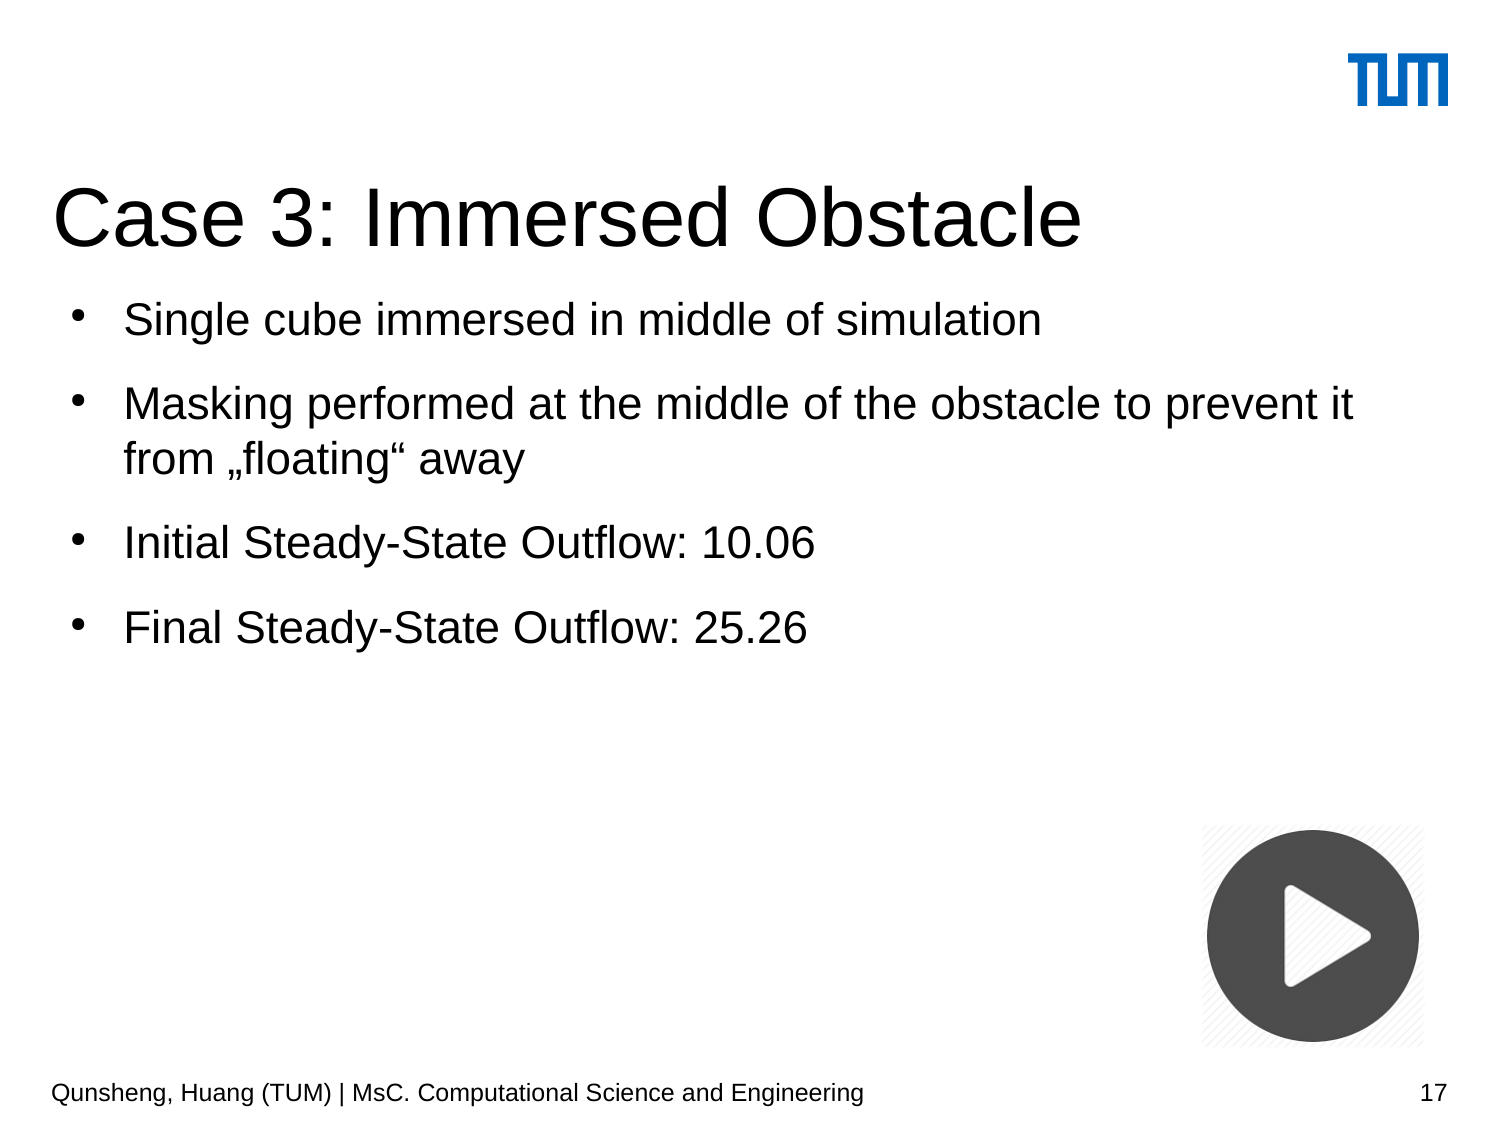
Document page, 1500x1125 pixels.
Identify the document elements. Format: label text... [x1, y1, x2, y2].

list Single cube immersed in middle of simulation Masking performed at the middle of the obstacle to prevent it from „floating“ away Initial Steady-State Outflow: 10.06 Final Steady-State Outflow: 25.26 [52, 289, 1449, 1061]
slide_number <number> [1111, 1061, 1448, 1122]
title Case 3: Immersed Obstacle [52, 163, 1449, 231]
